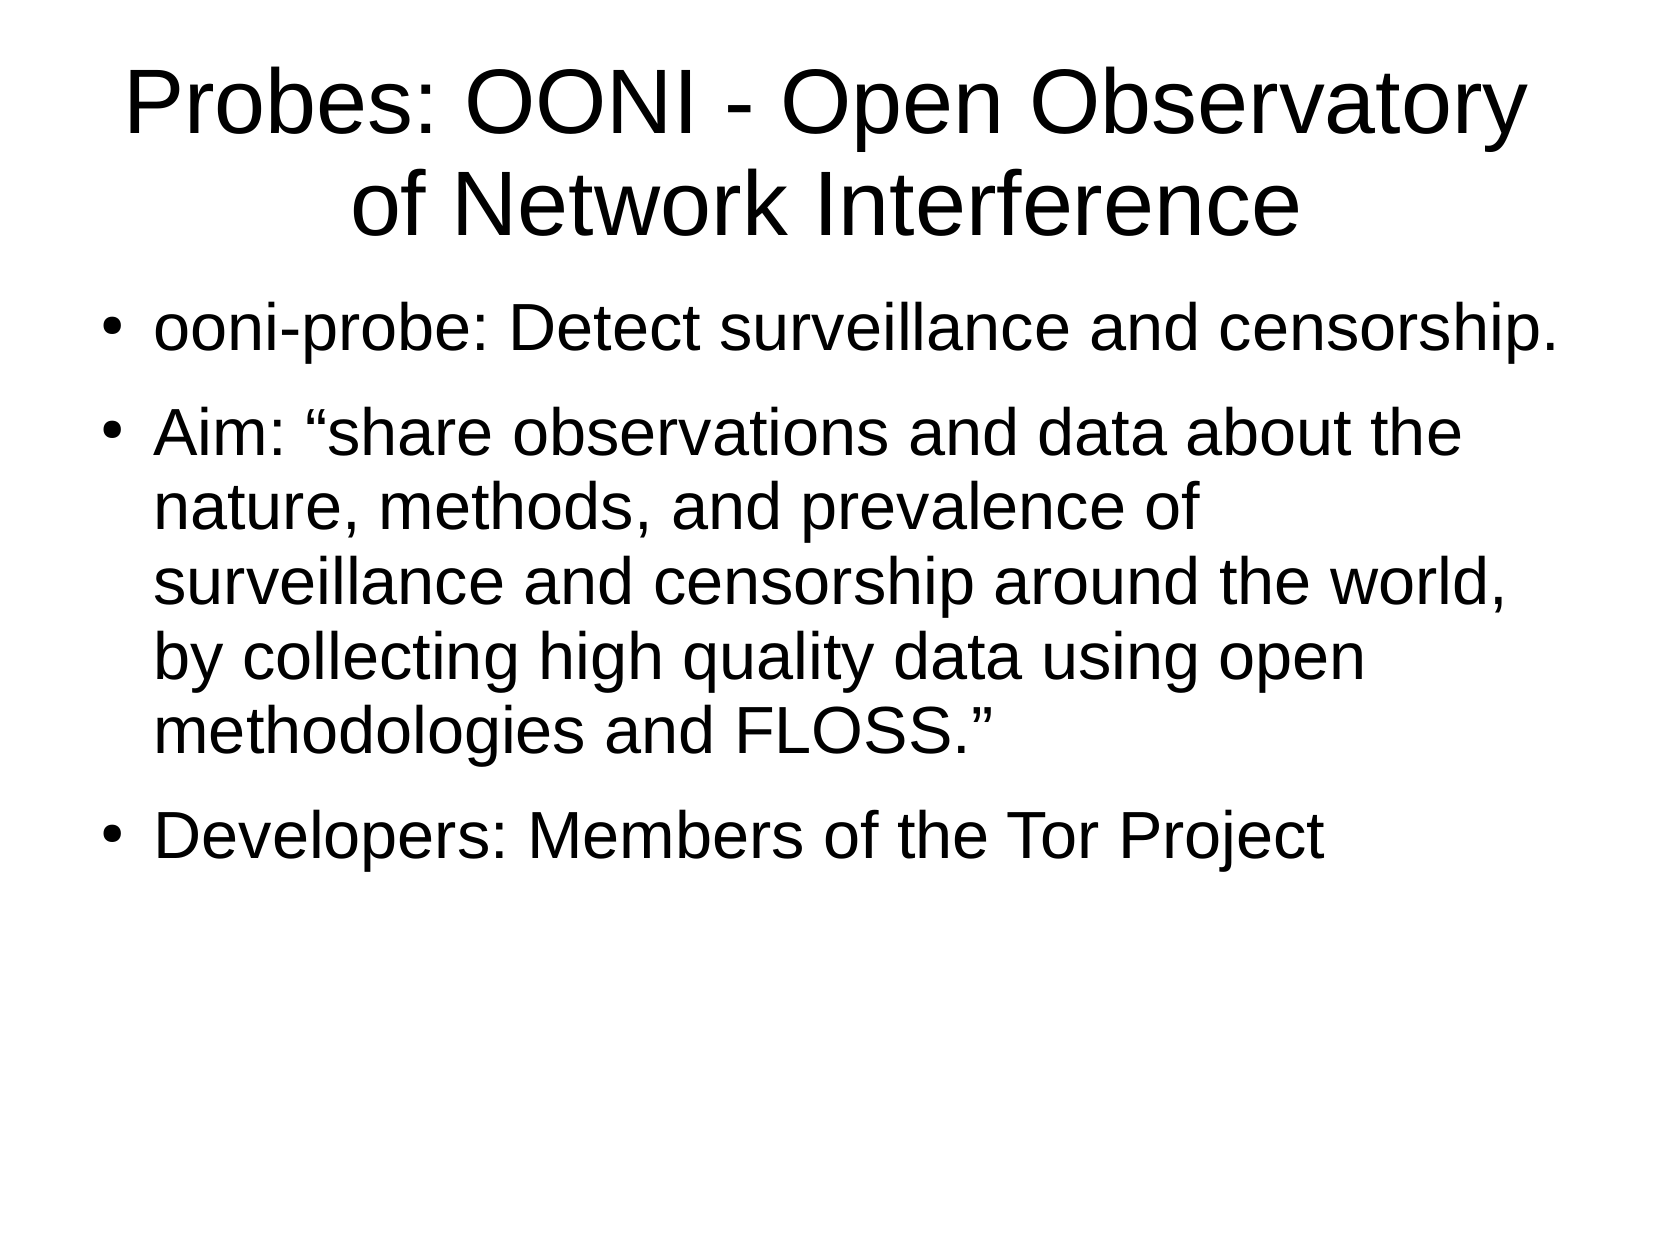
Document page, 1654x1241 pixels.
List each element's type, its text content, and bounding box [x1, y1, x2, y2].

title Probes: OONI - Open Observatory of Network Interference [82, 49, 1571, 257]
list ooni-probe: Detect surveillance and censorship. Aim: “share observations and data about the nature, methods, and prevalence of surveillance and censorship around the world, by collecting high quality data using open methodologies and FLOSS.” Developers: Members of the Tor Project [82, 290, 1571, 1010]
